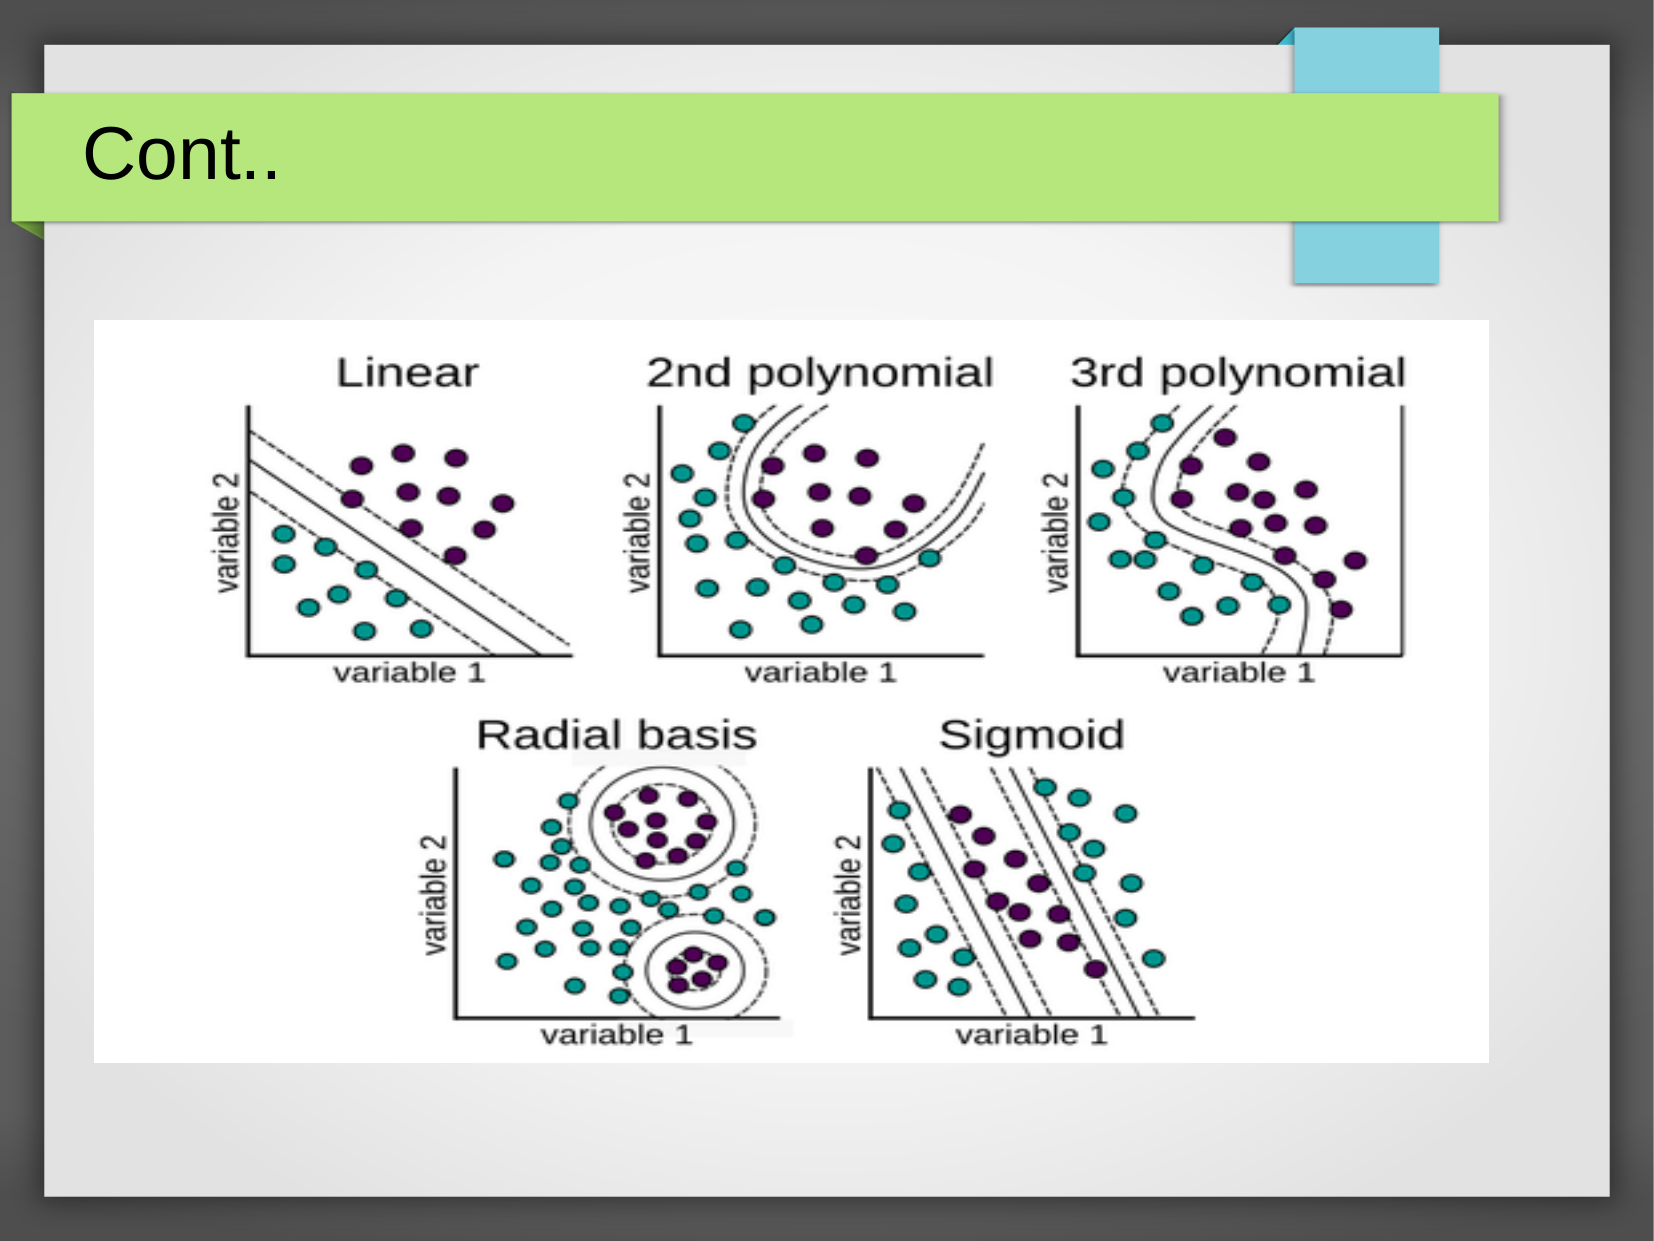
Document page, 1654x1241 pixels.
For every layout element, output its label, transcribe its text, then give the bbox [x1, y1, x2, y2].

title Cont.. [82, 94, 1264, 213]
picture [0, 0, 1654, 1241]
